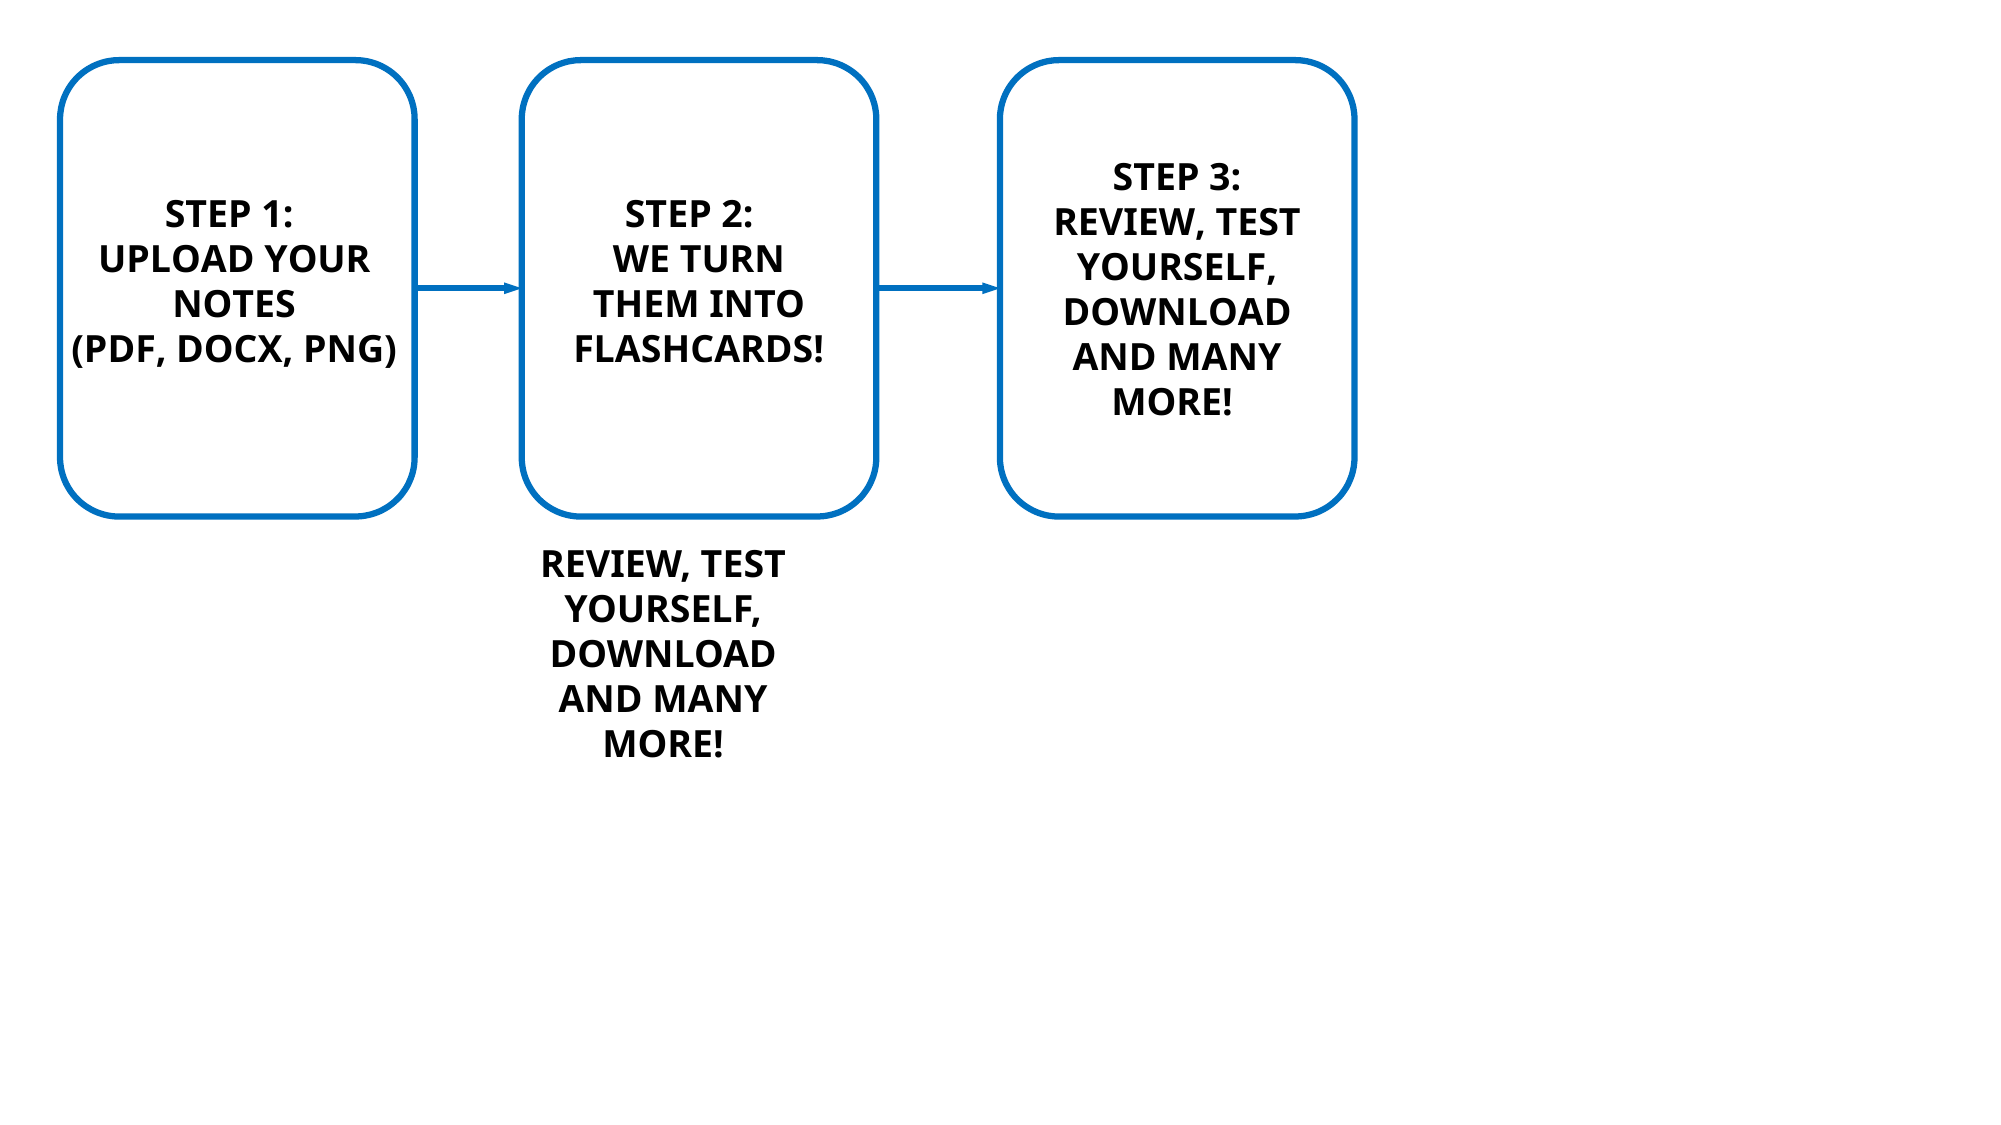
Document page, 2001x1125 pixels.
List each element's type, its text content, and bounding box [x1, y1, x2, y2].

text_box STEP 3: REVIEW, TEST YOURSELF, DOWNLOAD AND MANY MORE! [999, 60, 1355, 517]
text_box [60, 60, 415, 182]
text_box REVIEW, TEST YOURSELF, DOWNLOAD AND MANY MORE! [499, 532, 827, 730]
text_box STEP 1: UPLOAD YOUR NOTES (PDF, DOCX, PNG) [53, 182, 415, 380]
text_box STEP 2: WE TURN THEM INTO FLASHCARDS! [544, 182, 854, 480]
text_box [60, 380, 415, 517]
text_box [521, 60, 877, 517]
